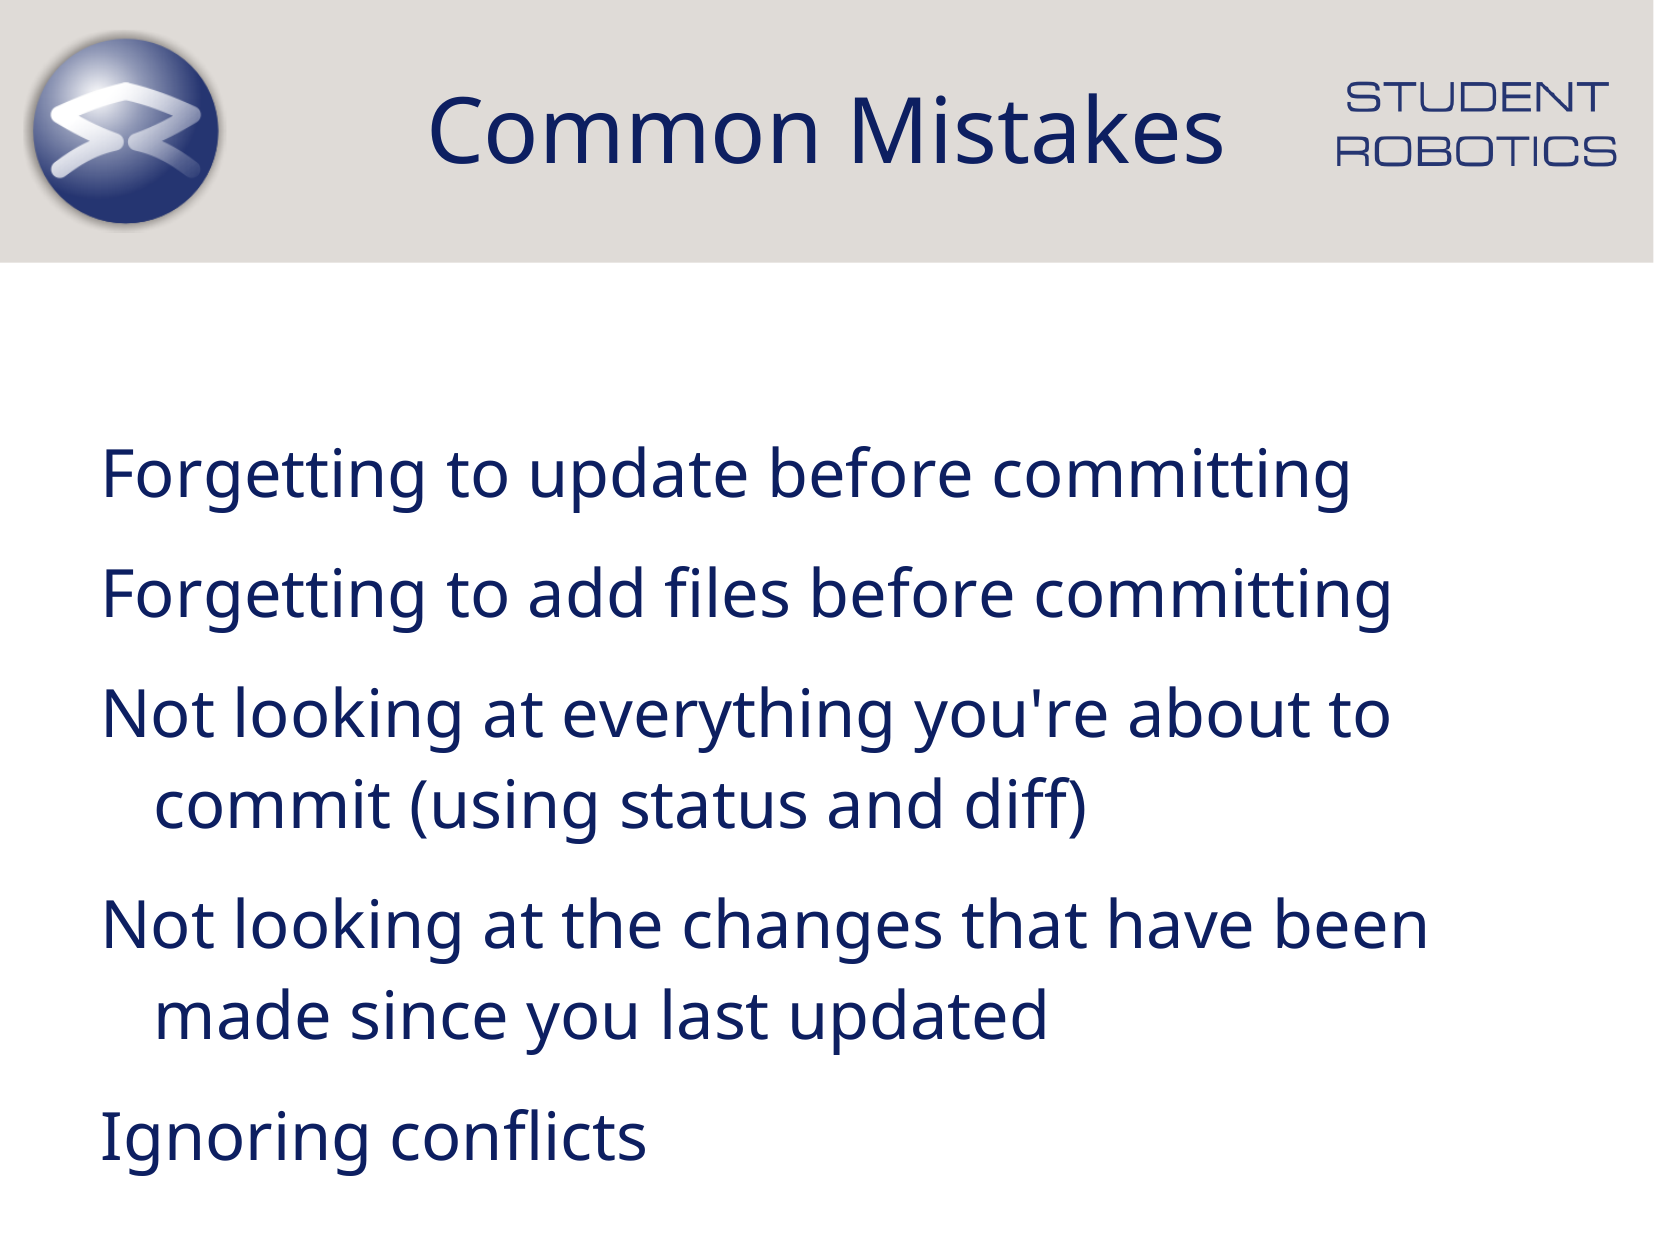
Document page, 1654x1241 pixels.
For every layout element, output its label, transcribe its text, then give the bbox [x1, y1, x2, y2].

title Common Mistakes [82, 0, 1571, 257]
picture [9, 19, 82, 245]
picture [1571, 68, 1633, 174]
list Forgetting to update before committing Forgetting to add files before committing Not looking at everything you're about to commit (using status and diff) Not looking at the changes that have been made since you last updated Ignoring conflicts [82, 426, 1571, 1230]
